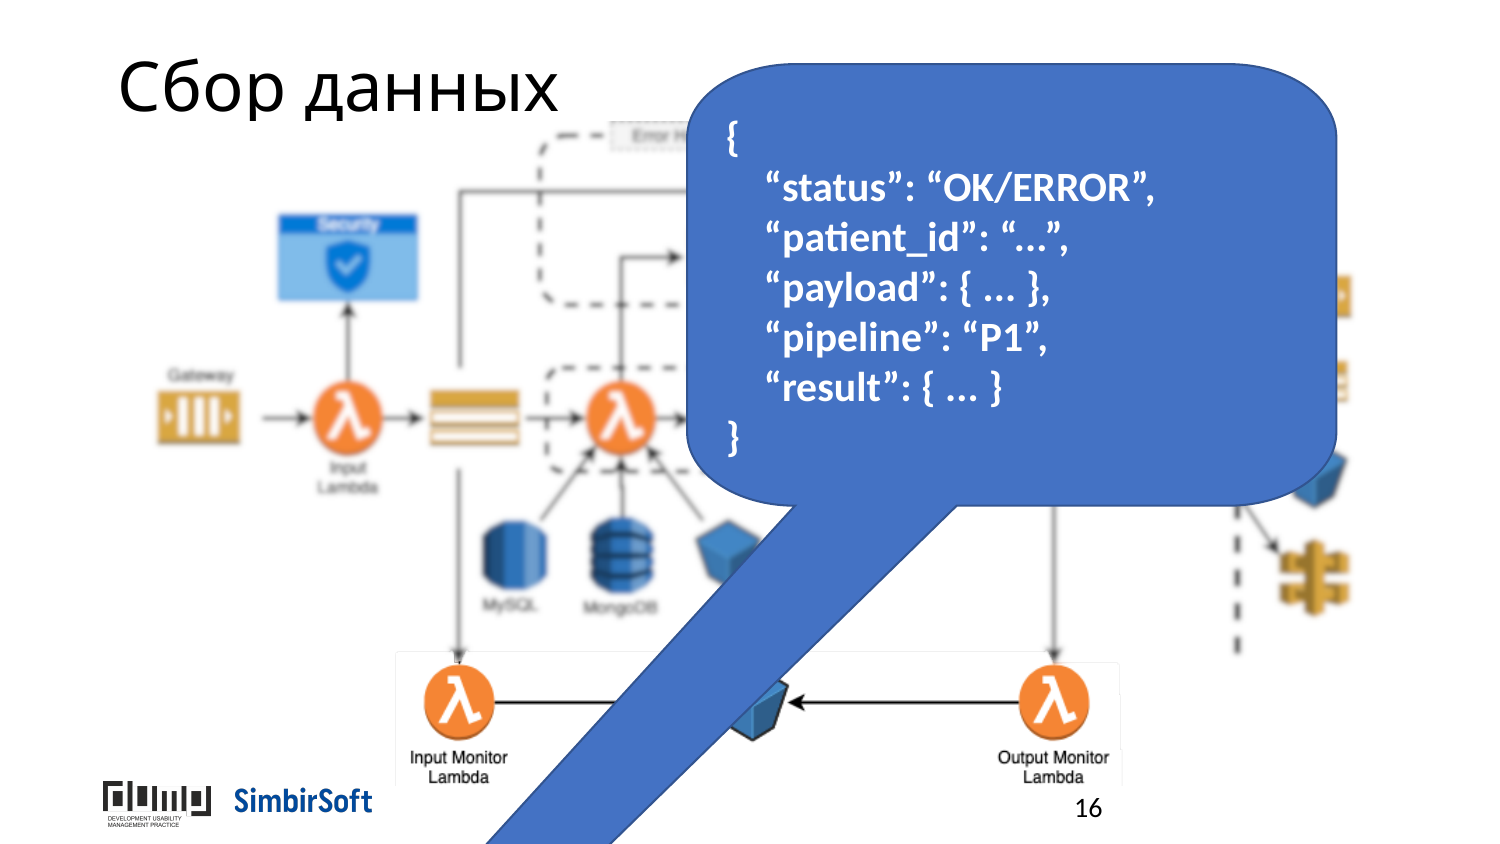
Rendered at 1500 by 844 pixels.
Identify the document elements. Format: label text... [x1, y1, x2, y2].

text_box { “status”: “OK/ERROR”, “patient_id”: “...”, “payload”: { ... }, “pipeline”: “P1”, “result”: { ... } } [486, 64, 1337, 844]
picture [671, 121, 1370, 786]
picture [103, 121, 793, 827]
slide_number <номер> [1059, 782, 1397, 827]
title Сбор данных [103, 44, 1397, 122]
